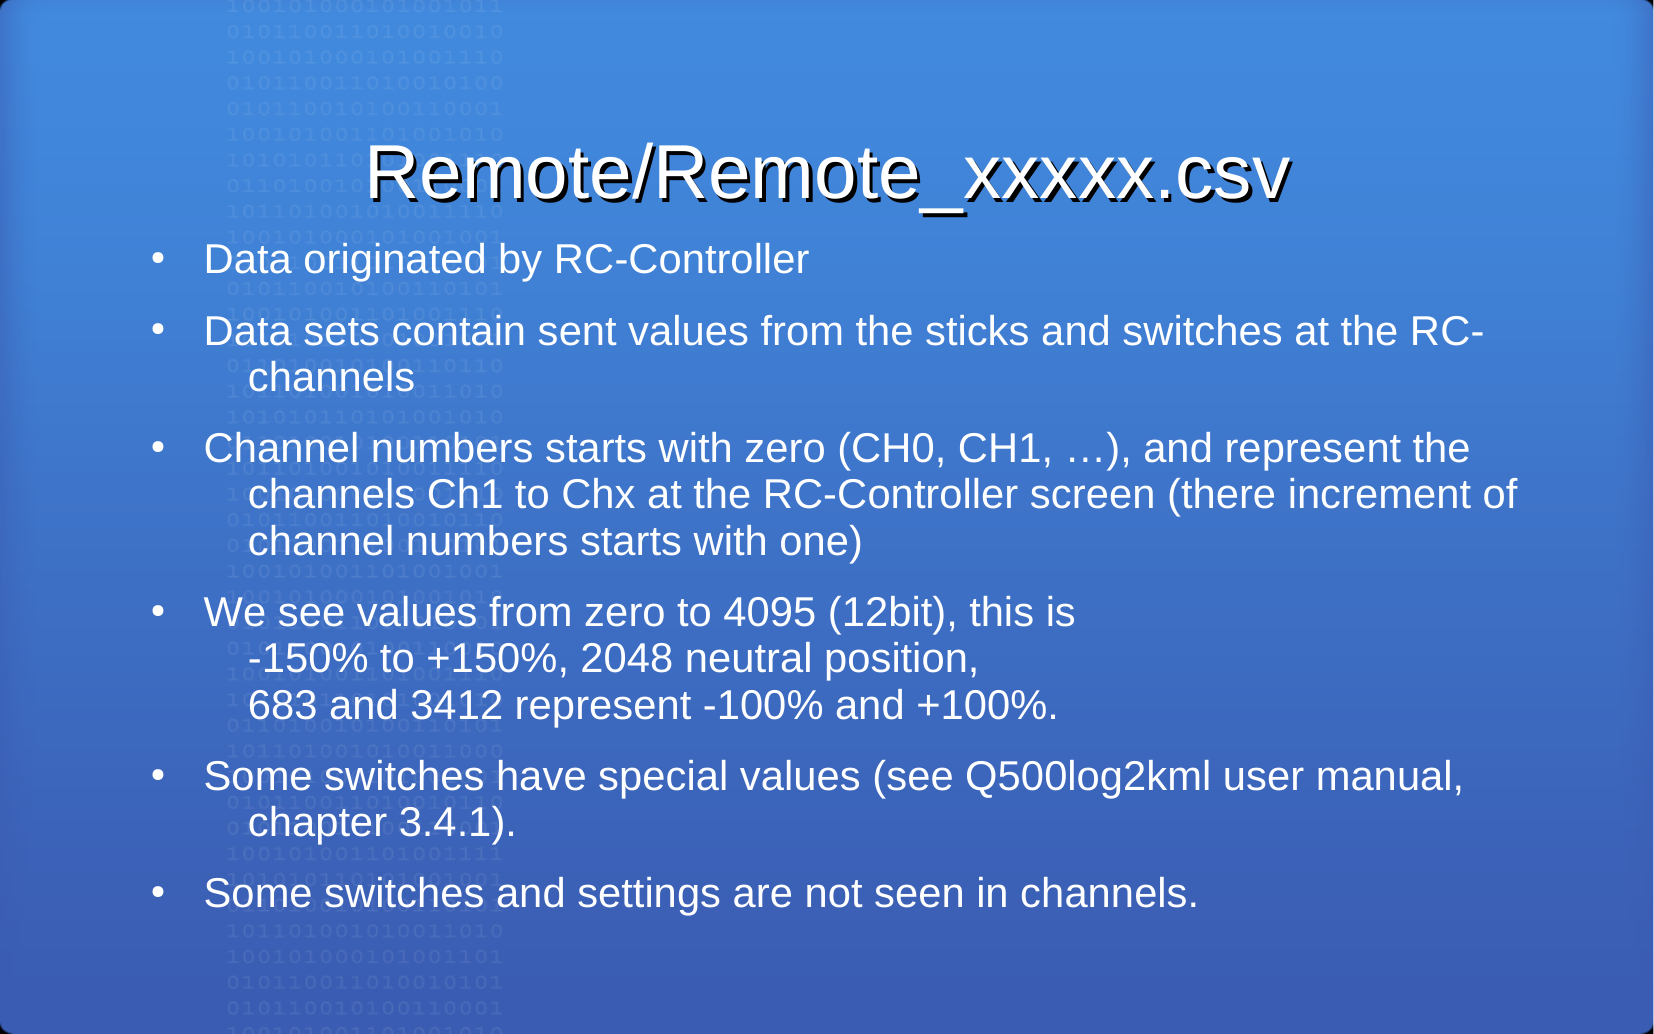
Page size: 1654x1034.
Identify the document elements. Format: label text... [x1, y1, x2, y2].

picture [0, 0, 1654, 1034]
title Remote/Remote_xxxxx.csv [121, 85, 1534, 259]
list Data originated by RC-Controller Data sets contain sent values from the sticks and switches at the RC-channels Channel numbers starts with zero (CH0, CH1, …), and represent the channels Ch1 to Chx at the RC-Controller screen (there increment of channel numbers starts with one) We see values from zero to 4095 (12bit), this is -150% to +150%, 2048 neutral position, 683 and 3412 represent -100% and +100%. Some switches have special values (see Q500log2kml user manual, chapter 3.4.1). Some switches and settings are not seen in channels. [118, 236, 1531, 917]
